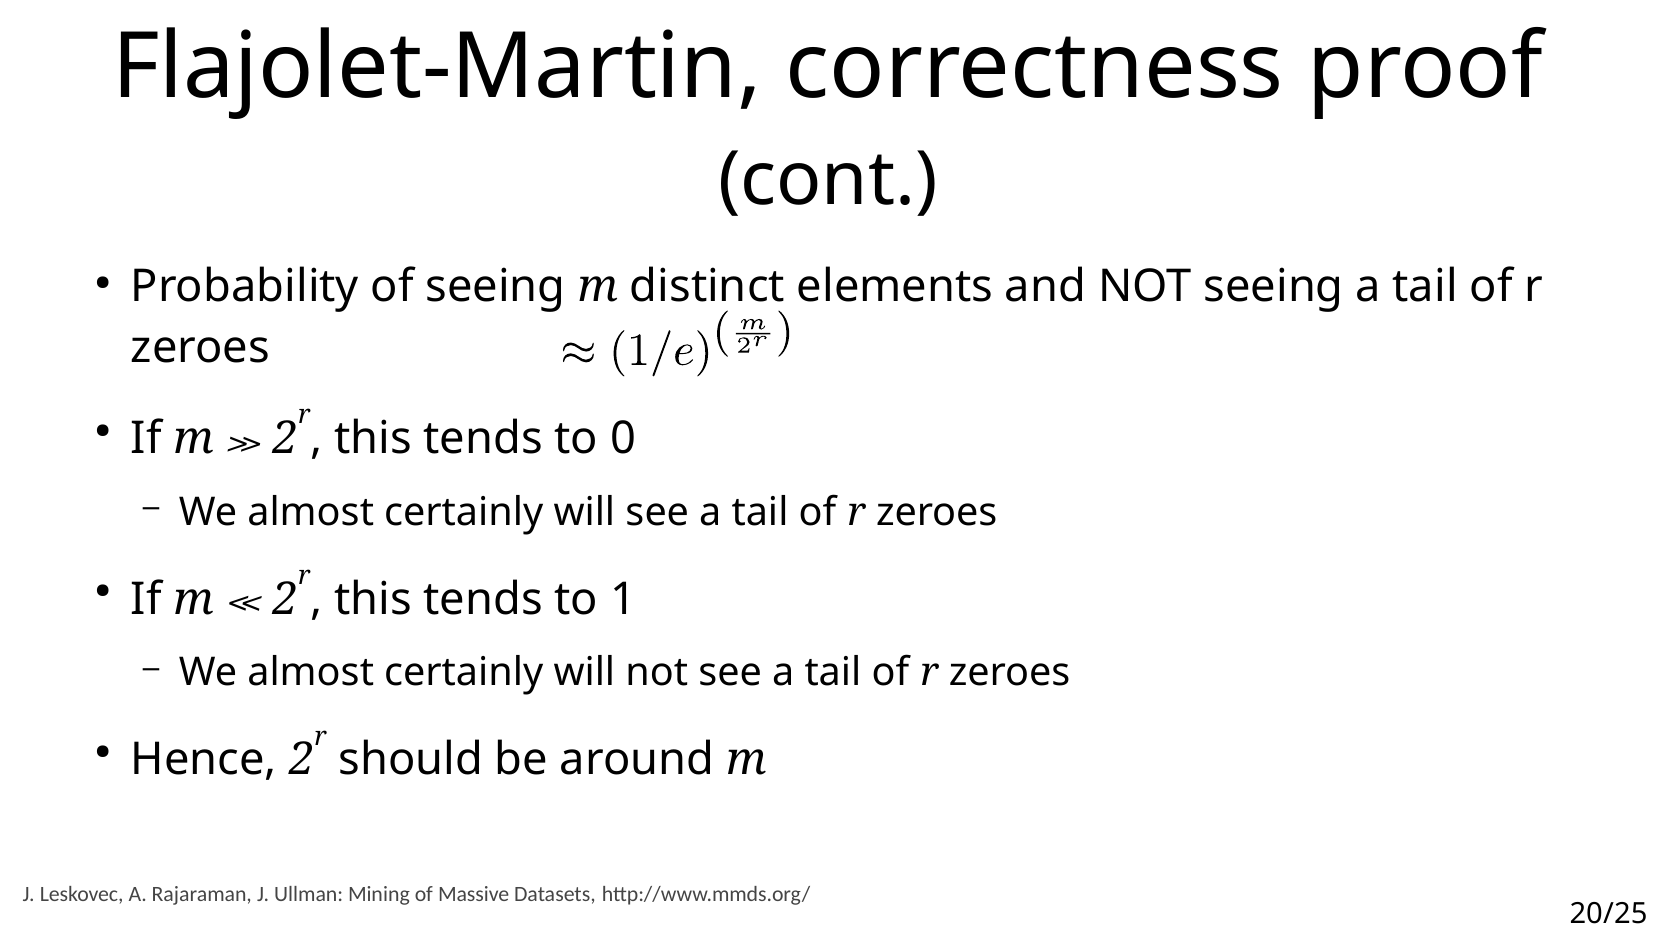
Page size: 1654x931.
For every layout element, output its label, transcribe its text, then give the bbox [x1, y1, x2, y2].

text_box J. Leskovec, A. Rajaraman, J. Ullman: Mining of Massive Datasets, http://www.mmds.org/ [7, 877, 1116, 914]
title Flajolet-Martin, correctness proof (cont.) [2, 1, 1654, 226]
list Probability of seeing m distinct elements and NOT seeing a tail of r zeroes If m ≫ 2r, this tends to 0 We almost certainly will see a tail of r zeroes If m ≪ 2r, this tends to 1 We almost certainly will not see a tail of r zeroes Hence, 2r should be around m [82, 253, 1571, 793]
